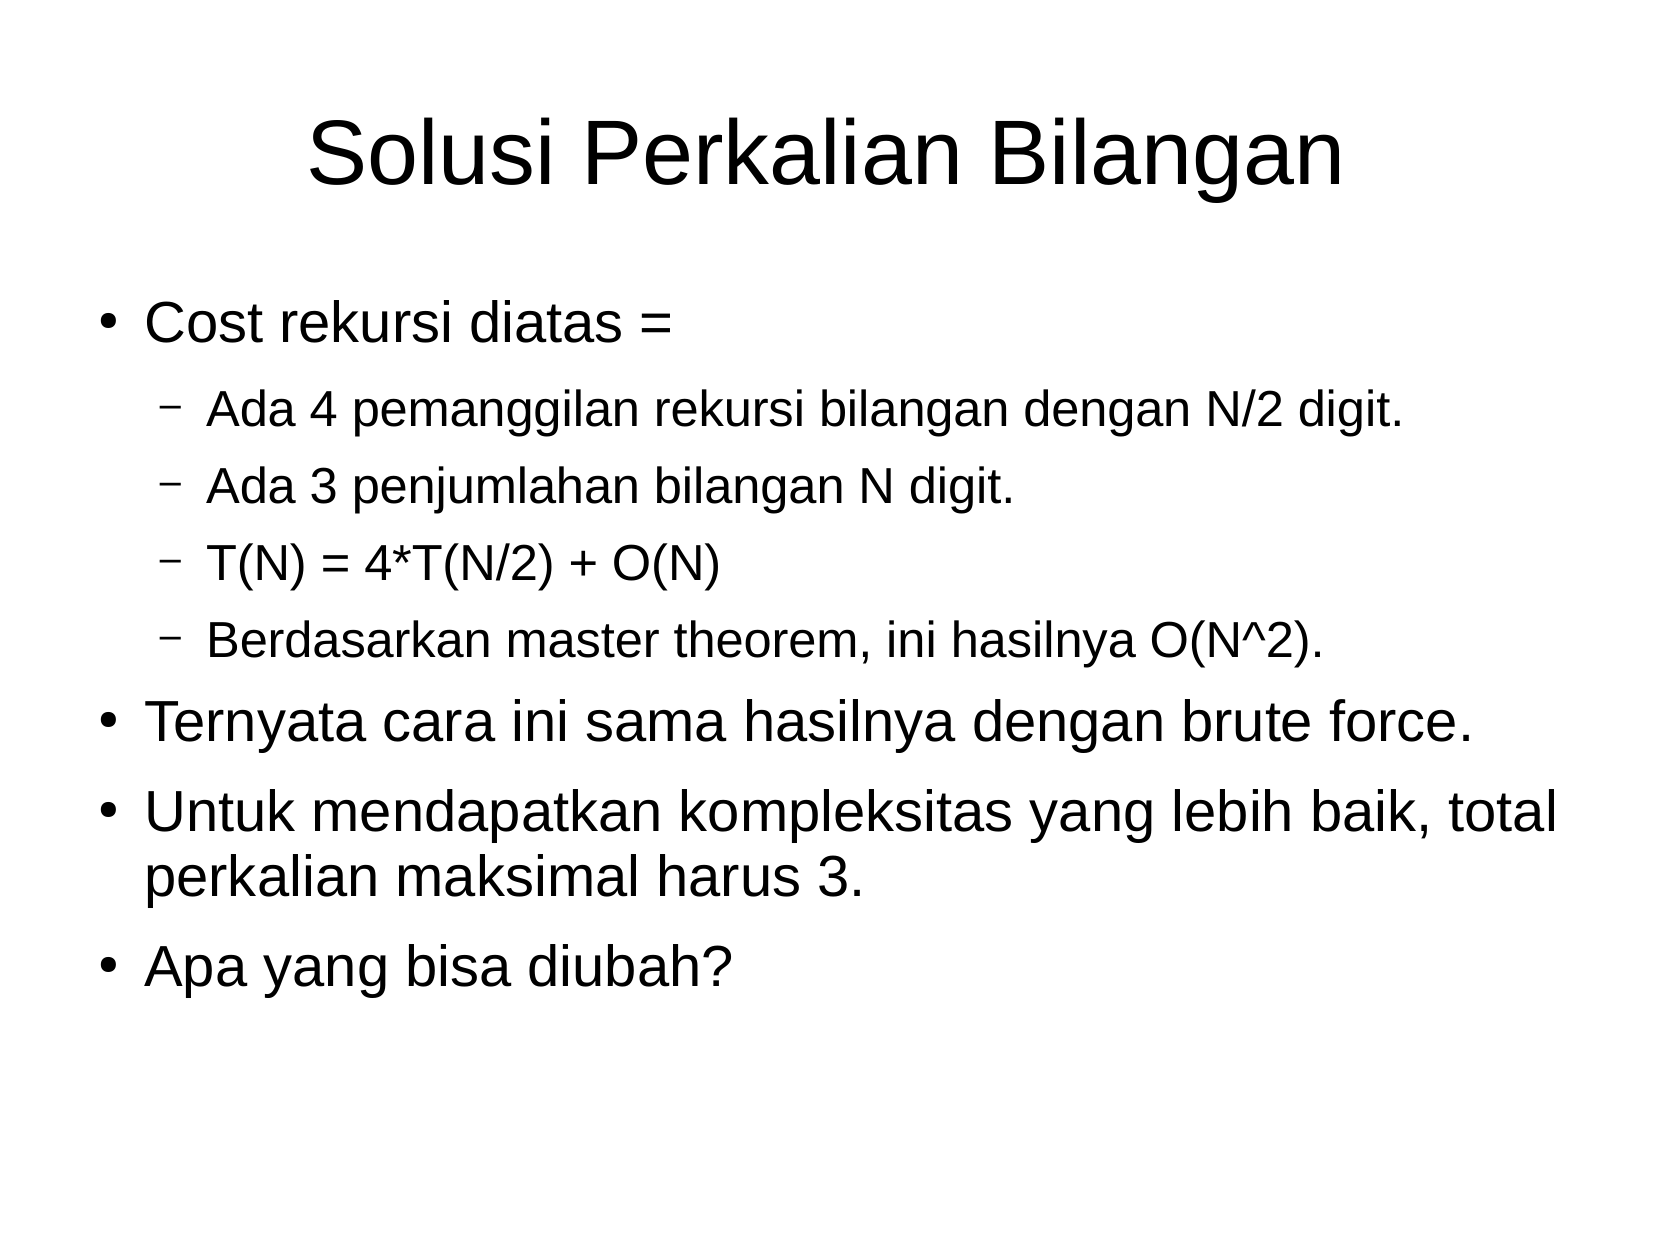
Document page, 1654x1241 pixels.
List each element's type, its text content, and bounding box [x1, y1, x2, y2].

title Solusi Perkalian Bilangan [82, 49, 1571, 257]
list Cost rekursi diatas = Ada 4 pemanggilan rekursi bilangan dengan N/2 digit. Ada 3 penjumlahan bilangan N digit. T(N) = 4*T(N/2) + O(N) Berdasarkan master theorem, ini hasilnya O(N^2). Ternyata cara ini sama hasilnya dengan brute force. Untuk mendapatkan kompleksitas yang lebih baik, total perkalian maksimal harus 3. Apa yang bisa diubah? [82, 290, 1571, 1010]
